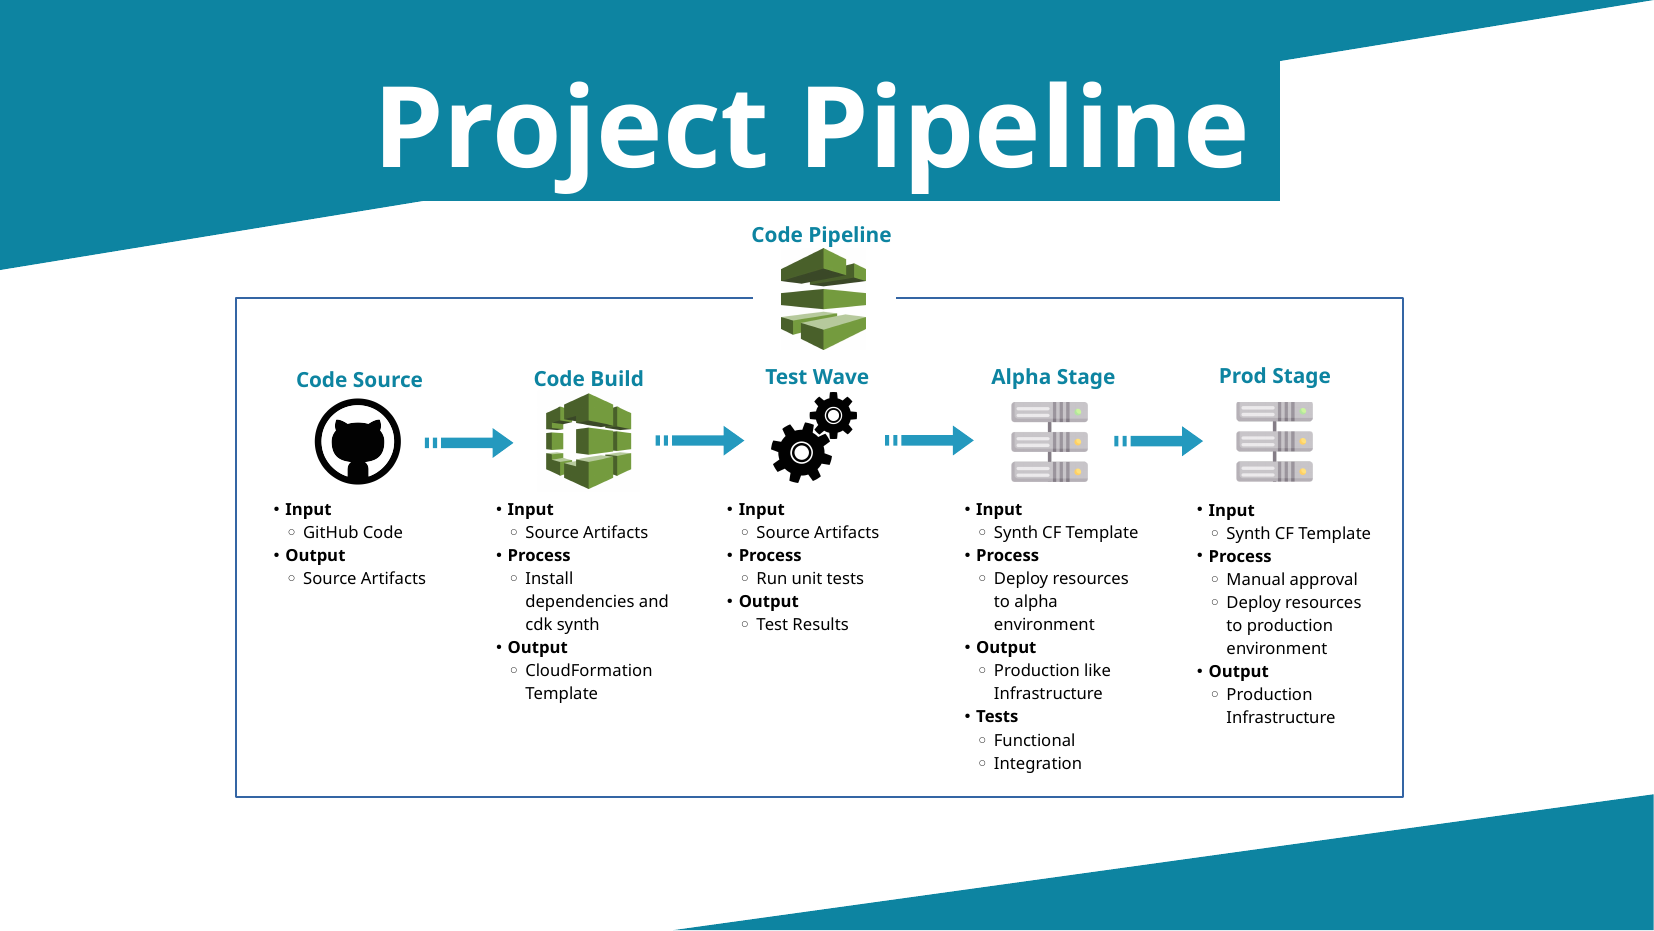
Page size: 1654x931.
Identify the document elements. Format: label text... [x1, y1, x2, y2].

text_box Code Source [256, 357, 463, 401]
picture [1223, 402, 1326, 482]
text_box Input GitHub Code Output Source Artifacts [258, 490, 466, 667]
picture [313, 401, 403, 488]
text_box [432, 437, 438, 449]
text_box [893, 435, 898, 446]
picture [781, 256, 866, 350]
text_box [672, 425, 745, 456]
text_box Input Source Artifacts Process Install dependencies and cdk synth Output CloudFormation Template [481, 490, 688, 759]
text_box Input Synth CF Template Process Manual approval Deploy resources to production environment Output Production Infrastructure [1182, 491, 1389, 783]
title Project Pipeline [82, 35, 1571, 213]
text_box [1122, 435, 1127, 447]
text_box Code Pipeline [718, 212, 925, 256]
text_box Input Synth CF Template Process Deploy resources to alpha environment Output Production like Infrastructure Tests Functional Integration [948, 490, 1156, 805]
text_box [1114, 435, 1119, 447]
text_box [424, 437, 429, 449]
picture [771, 399, 857, 484]
text_box [901, 425, 974, 456]
picture [537, 401, 640, 490]
text_box [885, 435, 890, 446]
text_box Input Source Artifacts Process Run unit tests Output Test Results [712, 490, 919, 690]
text_box Prod Stage [1171, 354, 1379, 398]
text_box Test Wave [713, 355, 921, 399]
text_box [753, 256, 896, 355]
text_box [441, 428, 514, 458]
text_box [663, 435, 668, 446]
text_box [1130, 426, 1204, 457]
text_box Code Build [485, 357, 693, 401]
picture [998, 402, 1101, 482]
text_box Alpha Stage [950, 355, 1157, 399]
text_box [655, 435, 660, 446]
